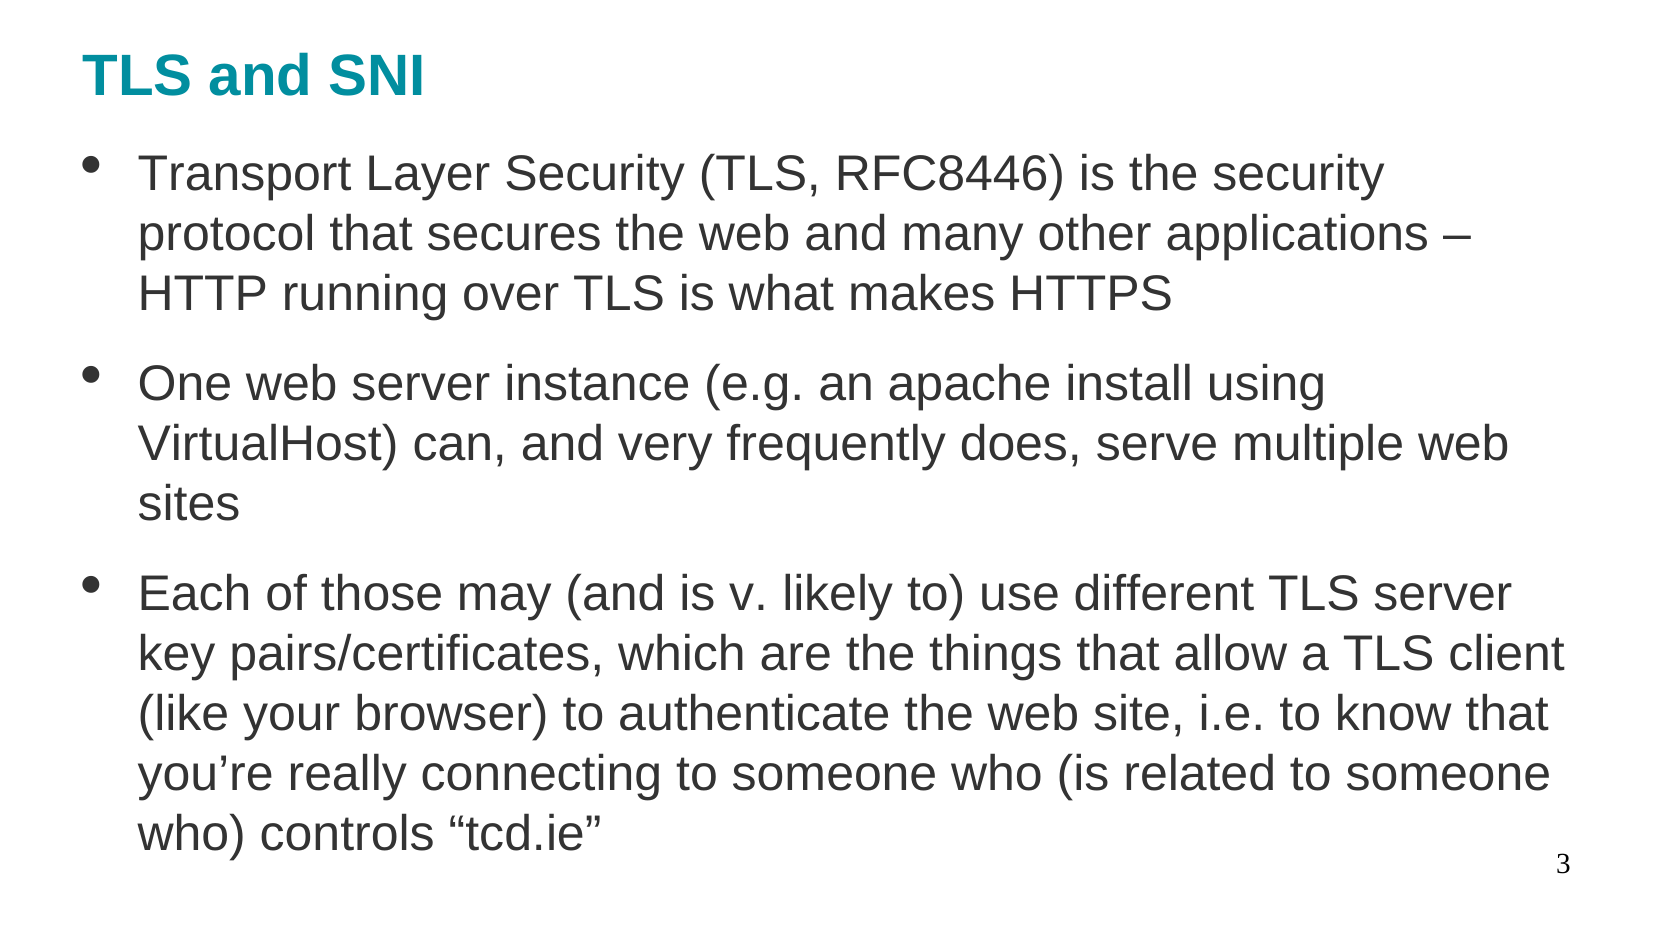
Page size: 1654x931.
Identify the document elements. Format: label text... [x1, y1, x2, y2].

text_box TLS and SNI [82, 36, 1571, 140]
text_box Transport Layer Security (TLS, RFC8446) is the security protocol that secures the web and many other applications – HTTP running over TLS is what makes HTTPS One web server instance (e.g. an apache install using VirtualHost) can, and very frequently does, serve multiple web sites Each of those may (and is v. likely to) use different TLS server key pairs/certificates, which are the things that allow a TLS client (like your browser) to authenticate the web site, i.e. to know that you’re really connecting to someone who (is related to someone who) controls “tcd.ie” [82, 140, 1571, 681]
